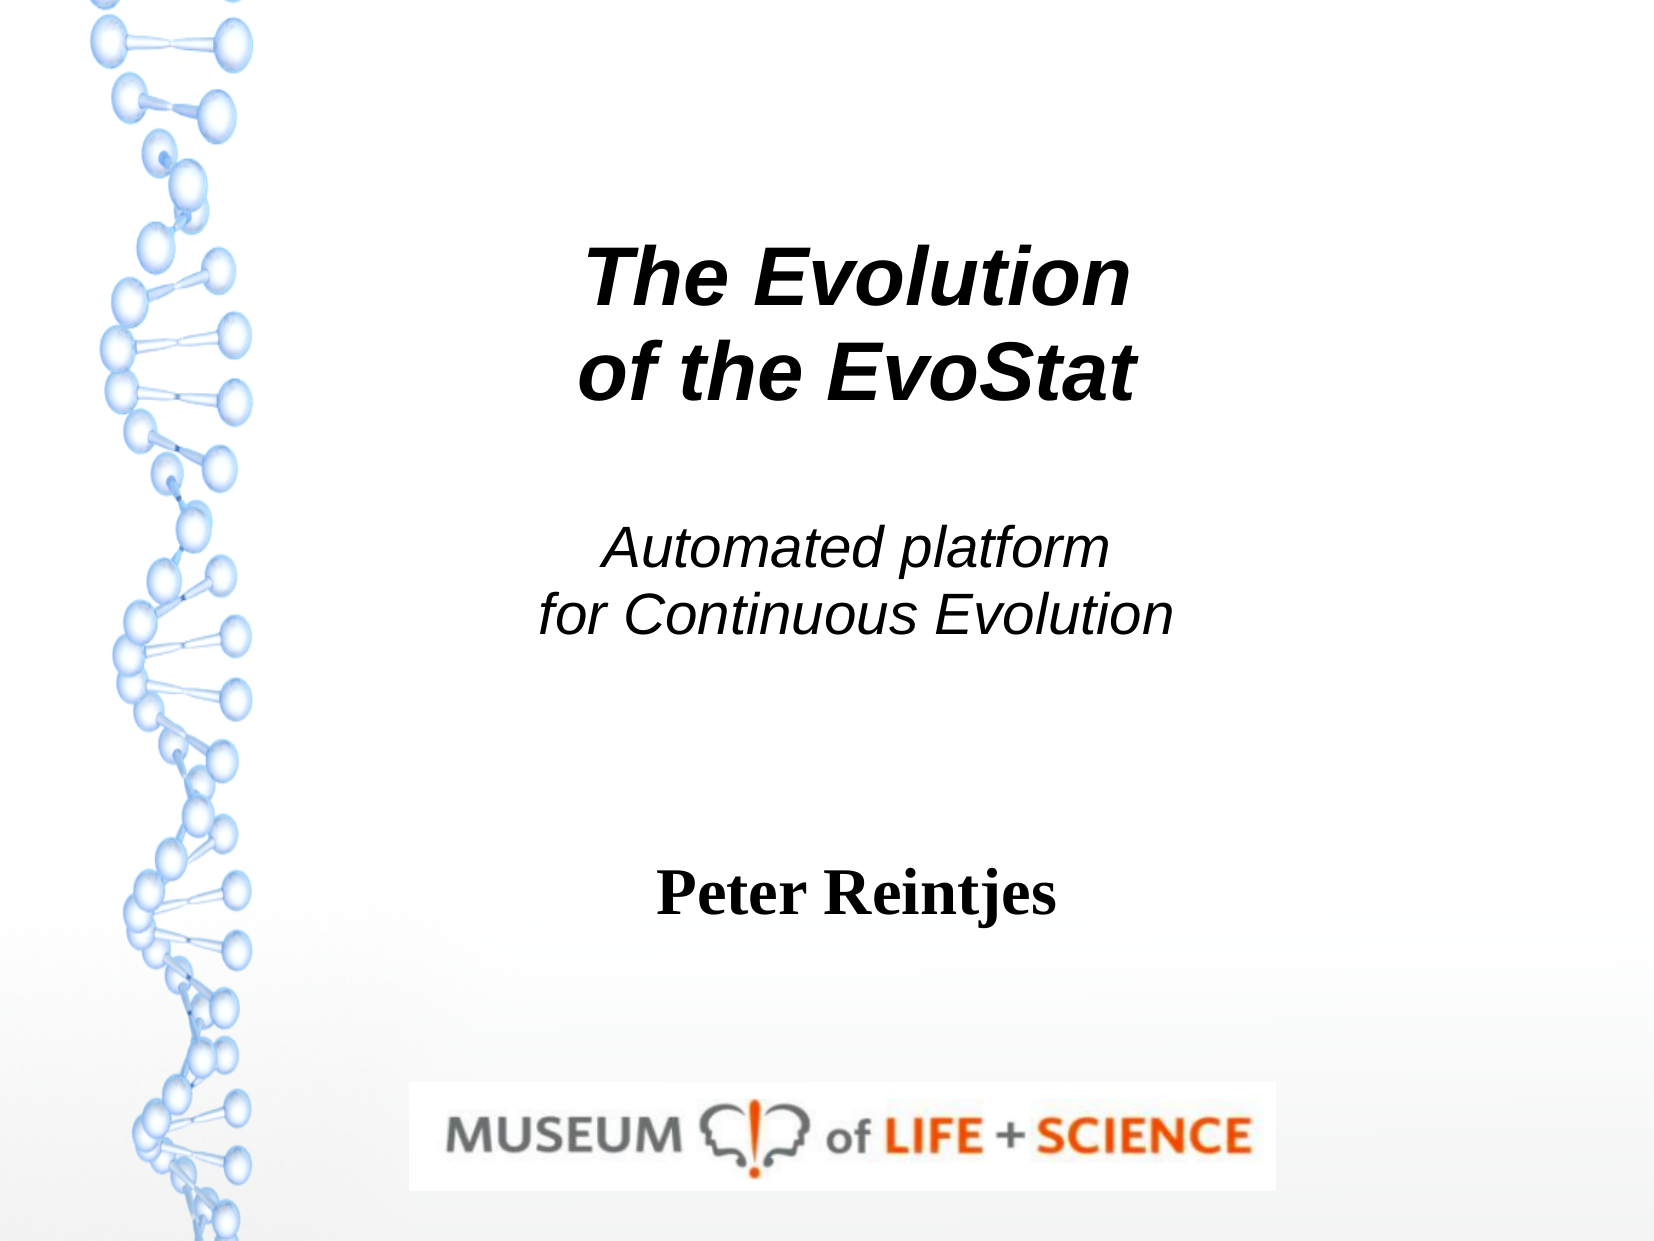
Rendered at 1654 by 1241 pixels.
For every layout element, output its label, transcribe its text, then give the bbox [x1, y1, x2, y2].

subtitle The Evolution of the EvoStat Automated platform for Continuous Evolution Peter Reintjes [304, 120, 1411, 1036]
picture [0, 0, 1654, 1241]
